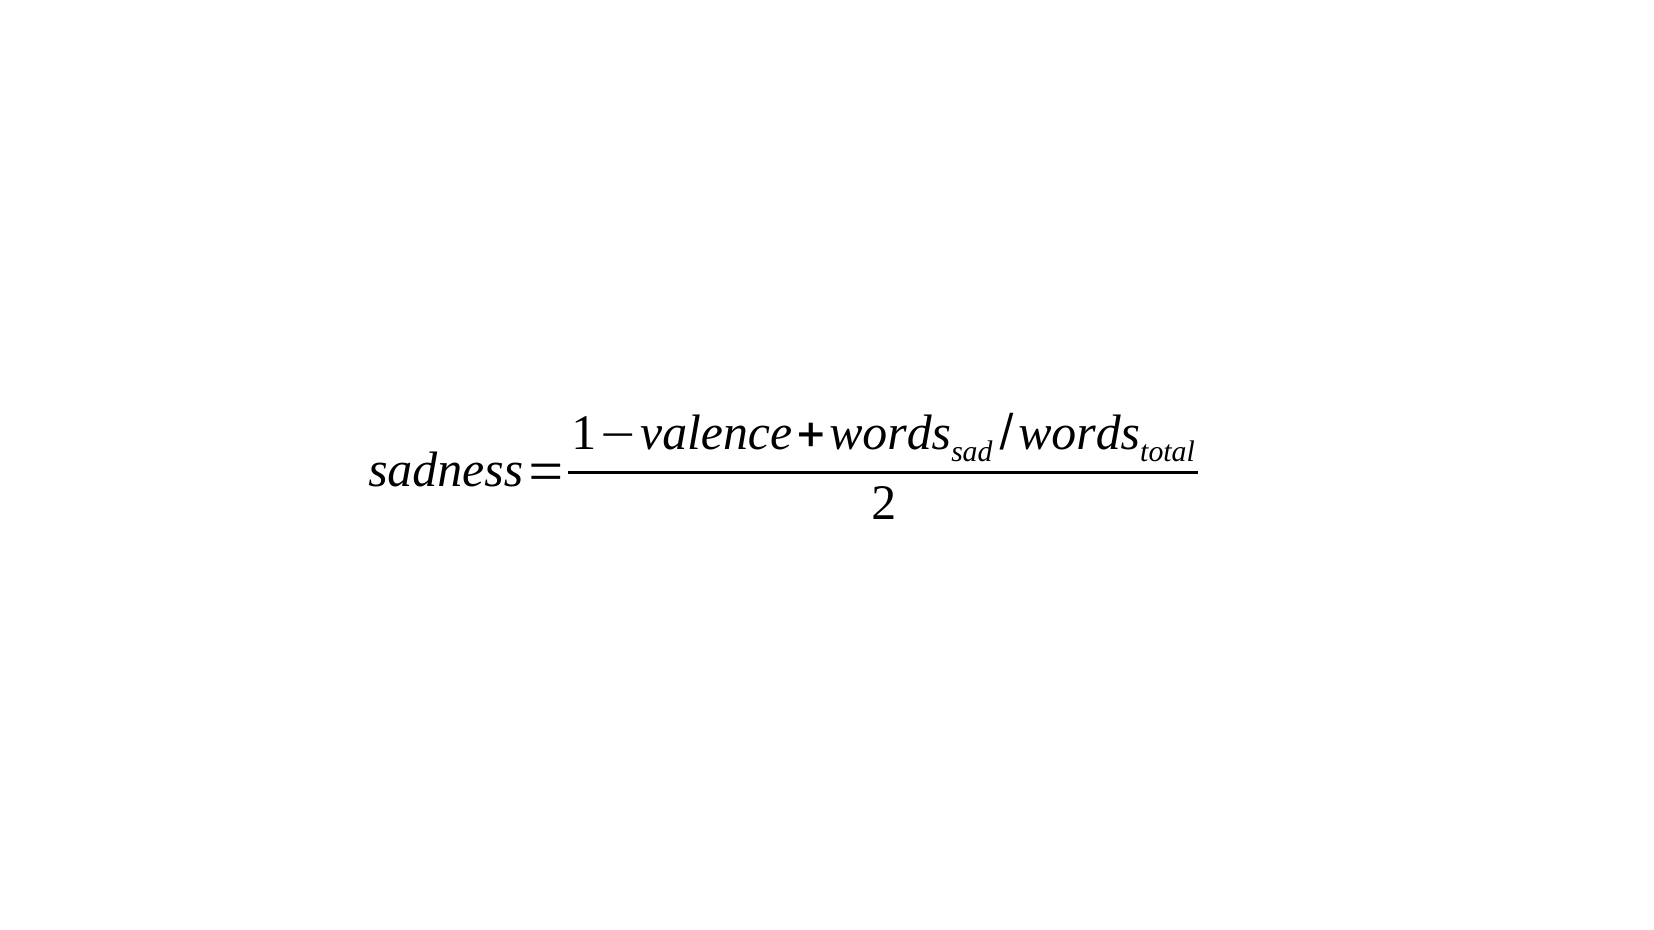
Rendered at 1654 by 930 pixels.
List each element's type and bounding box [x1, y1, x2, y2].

chart [360, 405, 1207, 531]
